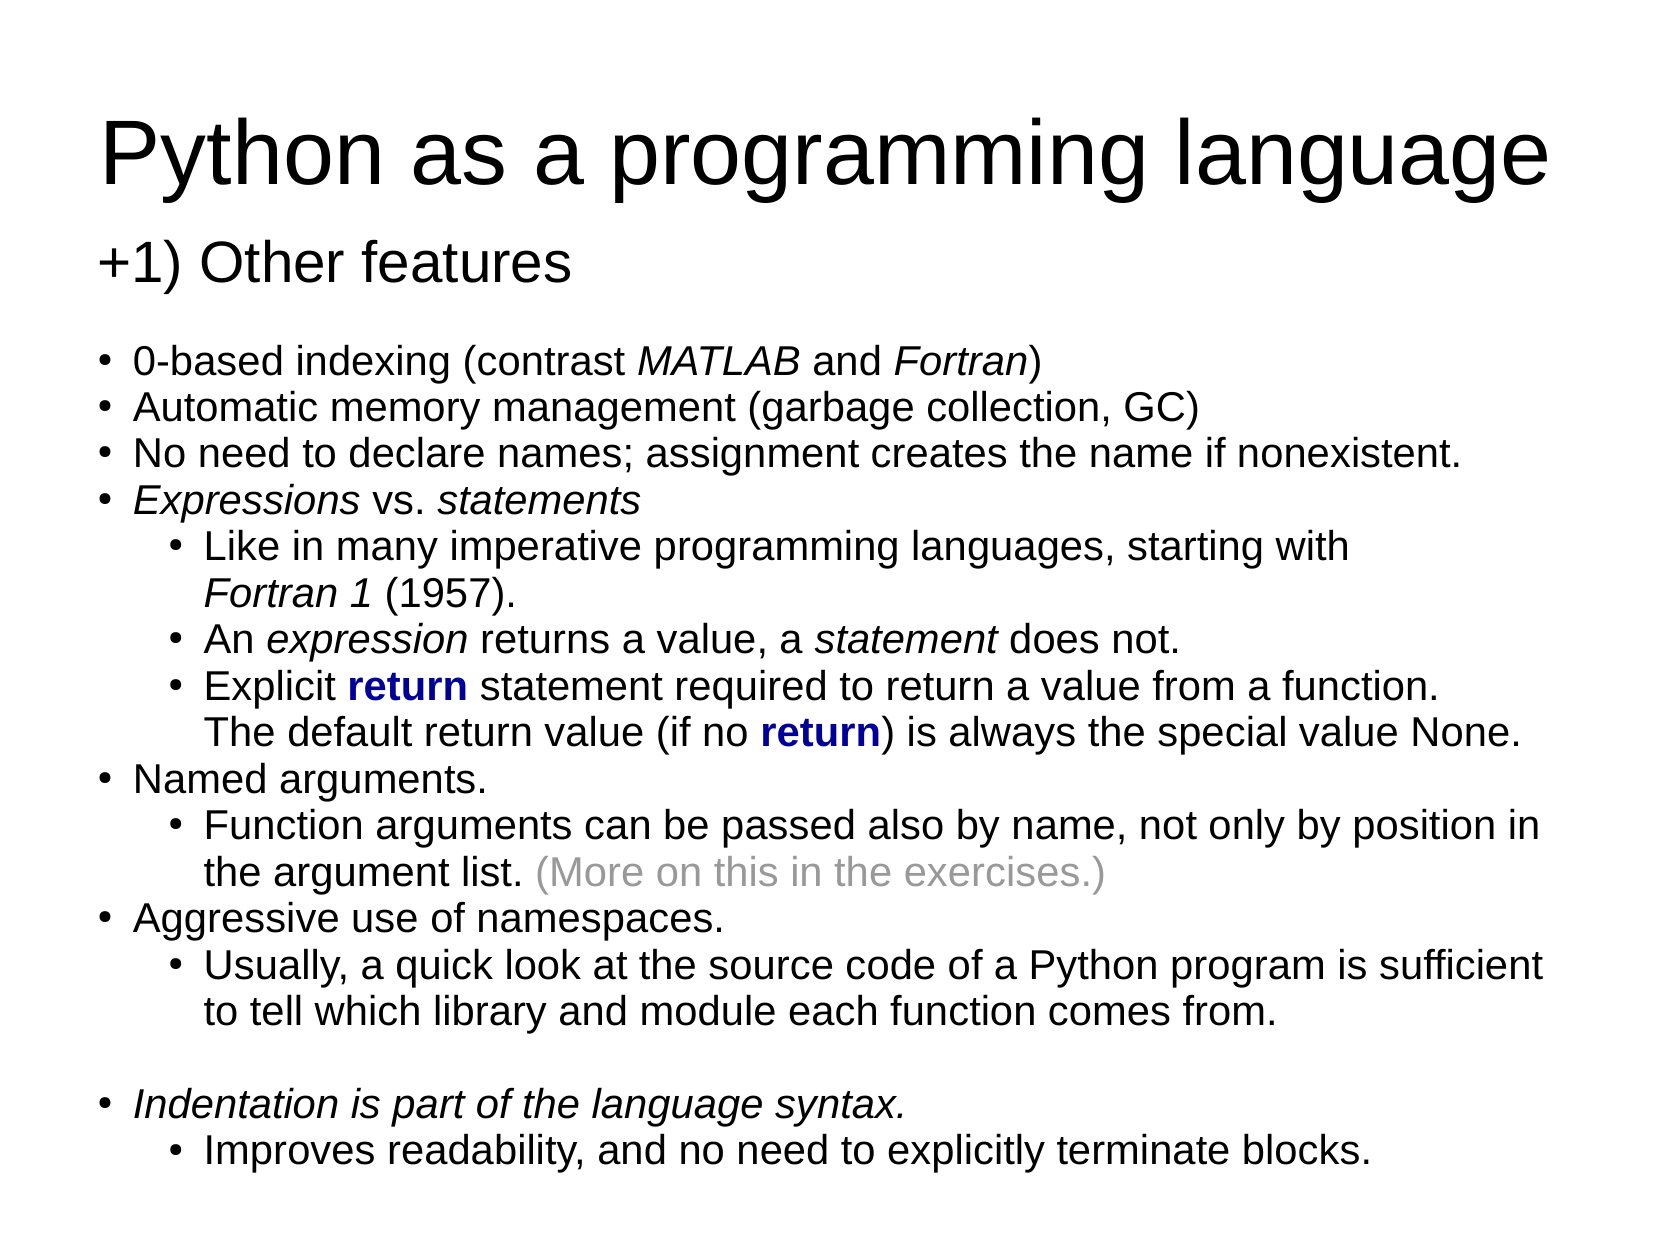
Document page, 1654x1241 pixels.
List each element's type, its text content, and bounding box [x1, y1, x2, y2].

text_box +1) Other features 0-based indexing (contrast MATLAB and Fortran) Automatic memory management (garbage collection, GC) No need to declare names; assignment creates the name if nonexistent. Expressions vs. statements Like in many imperative programming languages, starting with Fortran 1 (1957). An expression returns a value, a statement does not. Explicit return statement required to return a value from a function. The default return value (if no return) is always the special value None. Named arguments. Function arguments can be passed also by name, not only by position in the argument list. (More on this in the exercises.) Aggressive use of namespaces. Usually, a quick look at the source code of a Python program is sufficient to tell which library and module each function comes from. Indentation is part of the language syntax. Improves readability, and no need to explicitly terminate blocks. [82, 222, 1561, 1192]
title Python as a programming language [82, 49, 1571, 257]
